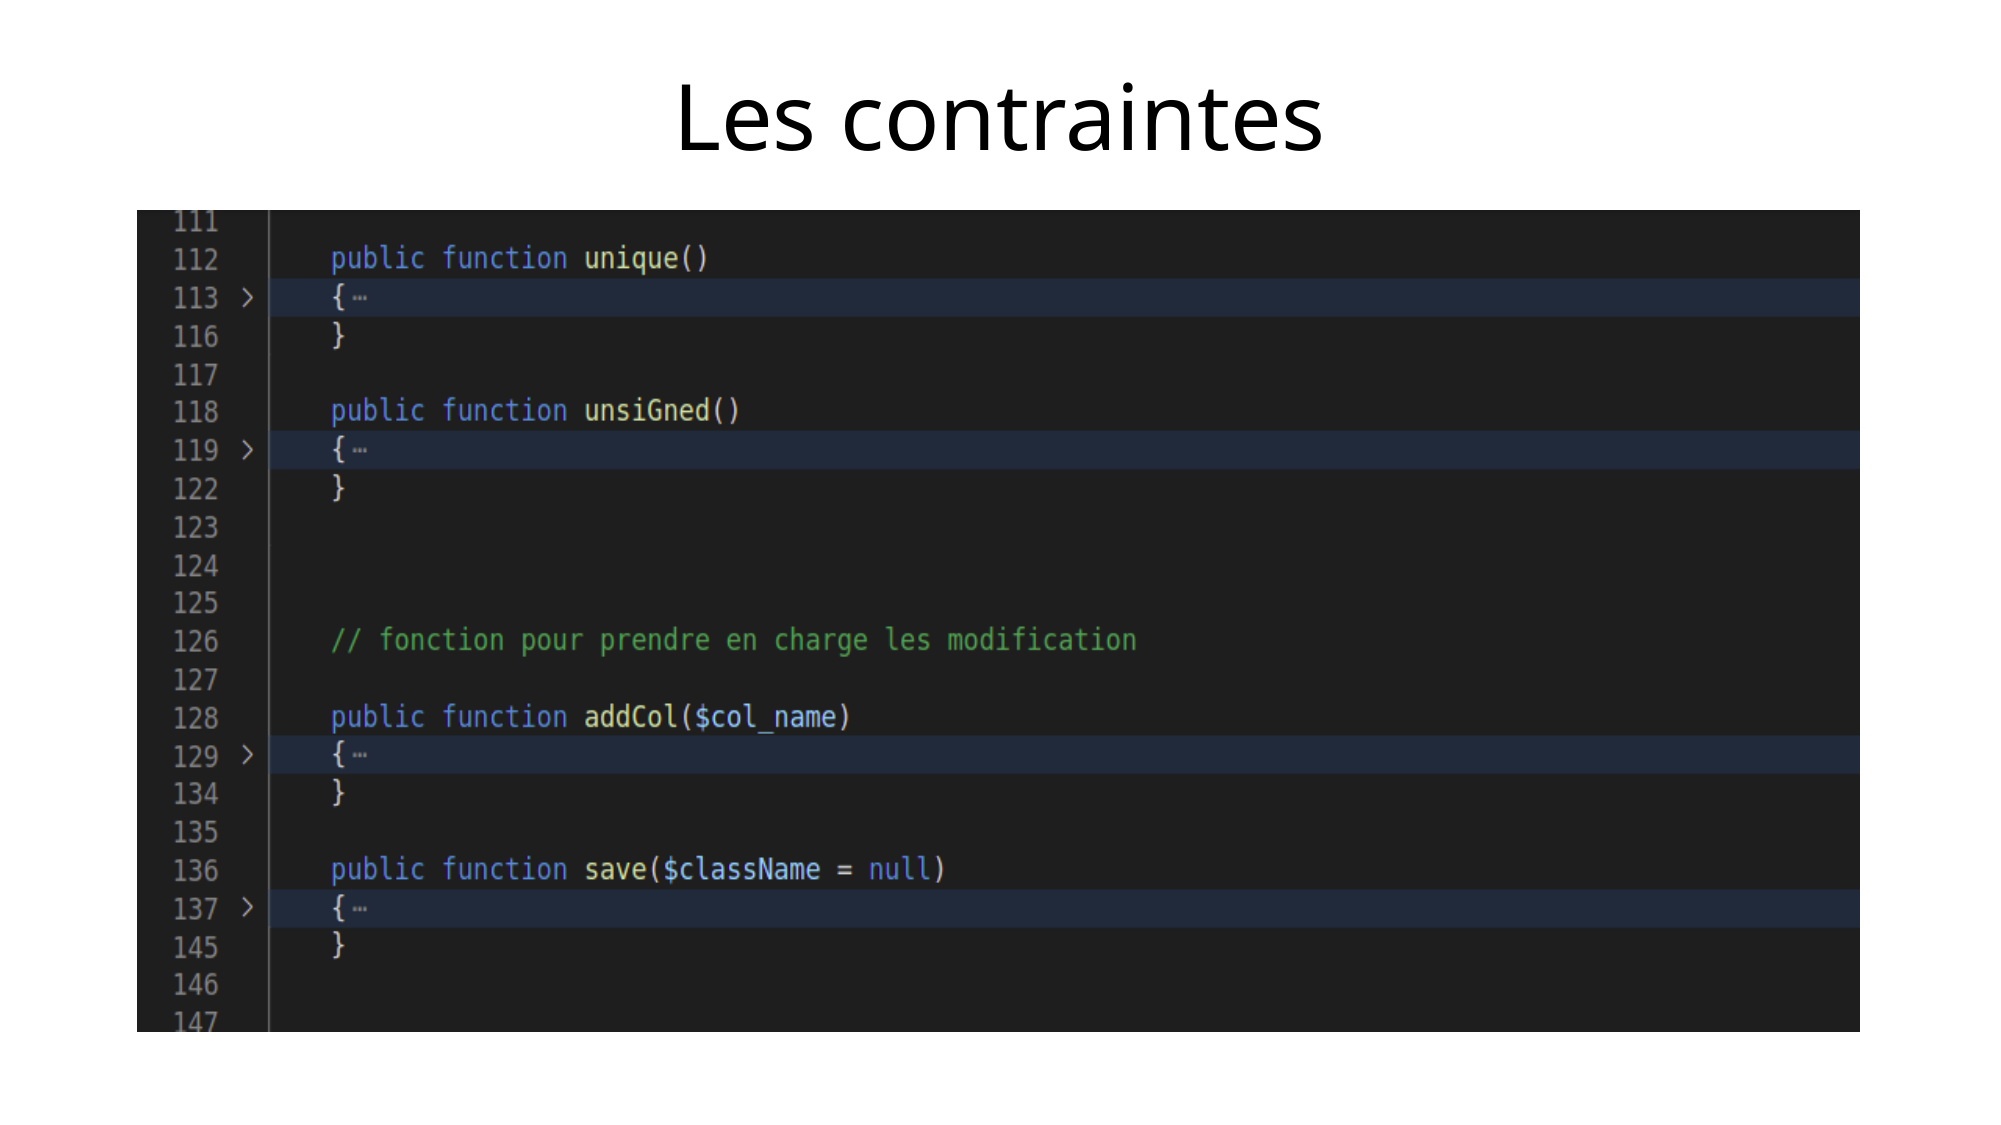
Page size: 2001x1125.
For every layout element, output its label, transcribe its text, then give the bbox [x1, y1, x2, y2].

picture [137, 210, 1860, 1032]
title Les contraintes [137, 59, 1863, 182]
